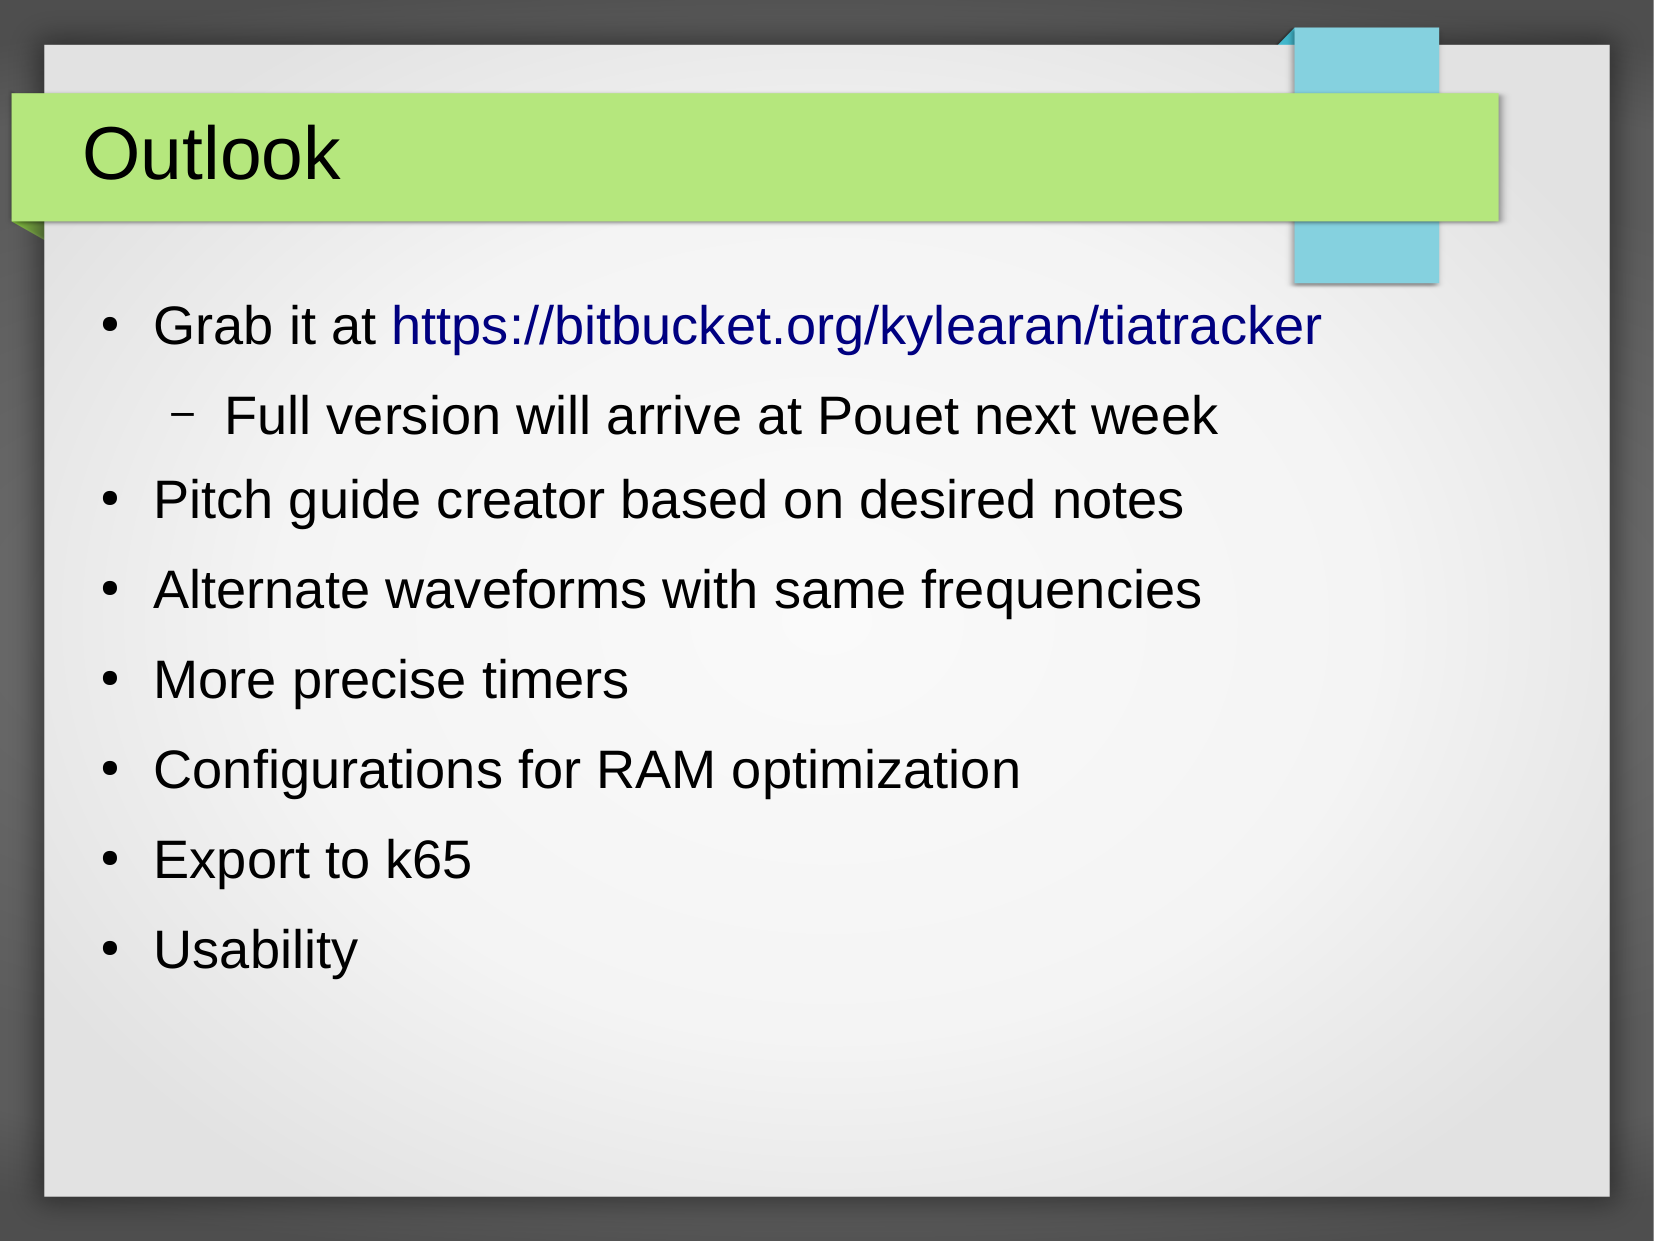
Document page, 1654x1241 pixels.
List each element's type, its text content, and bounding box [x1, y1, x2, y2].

title Outlook [82, 94, 1264, 213]
list Grab it at https://bitbucket.org/kylearan/tiatracker Full version will arrive at Pouet next week Pitch guide creator based on desired notes Alternate waveforms with same frequencies More precise timers Configurations for RAM optimization Export to k65 Usability [82, 295, 1571, 1156]
picture [0, 0, 1654, 1241]
